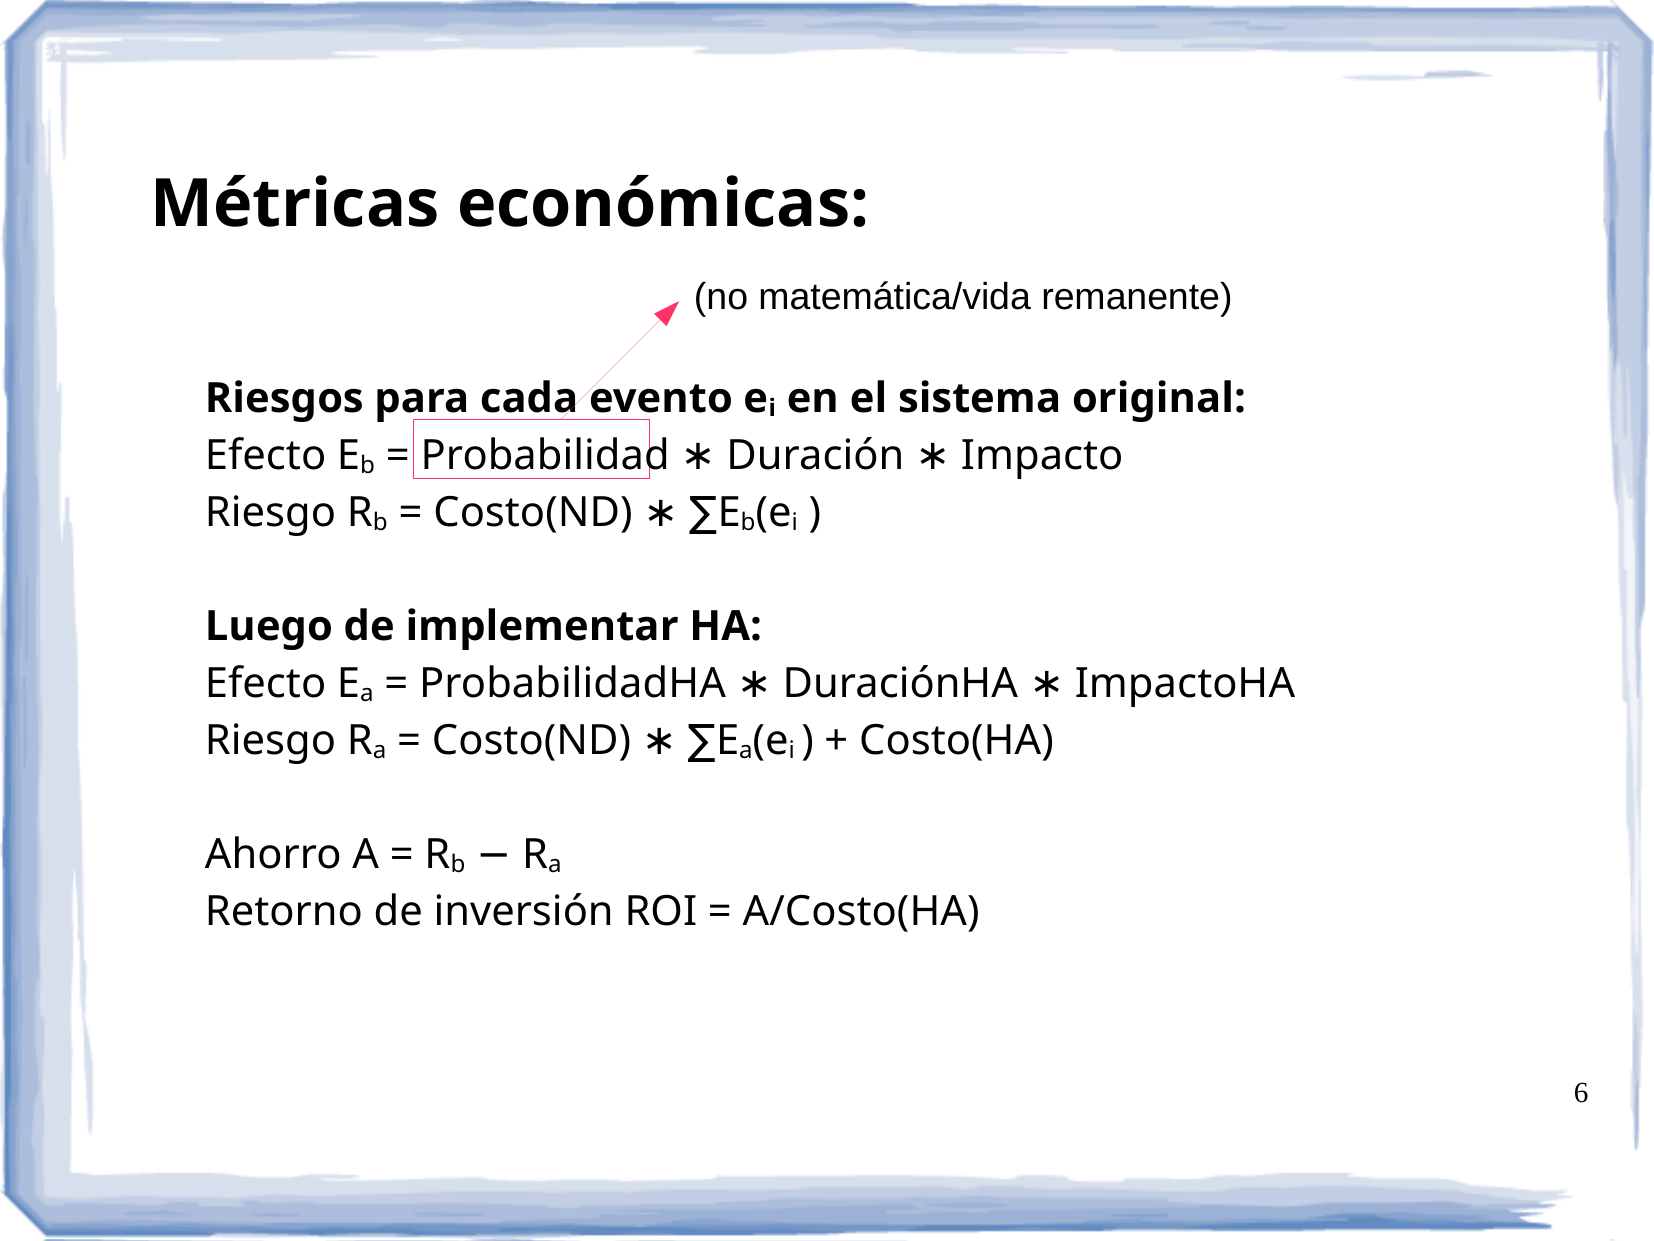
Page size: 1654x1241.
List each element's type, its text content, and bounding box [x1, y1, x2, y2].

picture [0, 0, 1654, 1241]
text_box (no matemática/vida remanente) [679, 267, 1248, 325]
text_box Métricas económicas: [135, 147, 867, 250]
text_box Riesgos para cada evento ei en el sistema original: Efecto Eb = Probabilidad ∗ Duración ∗ Impacto Riesgo Rb = Costo(ND) ∗ ∑Eb(ei ) Luego de implementar HA: Efecto Ea = ProbabilidadHA ∗ DuraciónHA ∗ ImpactoHA Riesgo Ra = Costo(ND) ∗ ∑Ea(ei ) + Costo(HA) Ahorro A = Rb − Ra Retorno de inversión ROI = A/Costo(HA) [190, 360, 1464, 991]
